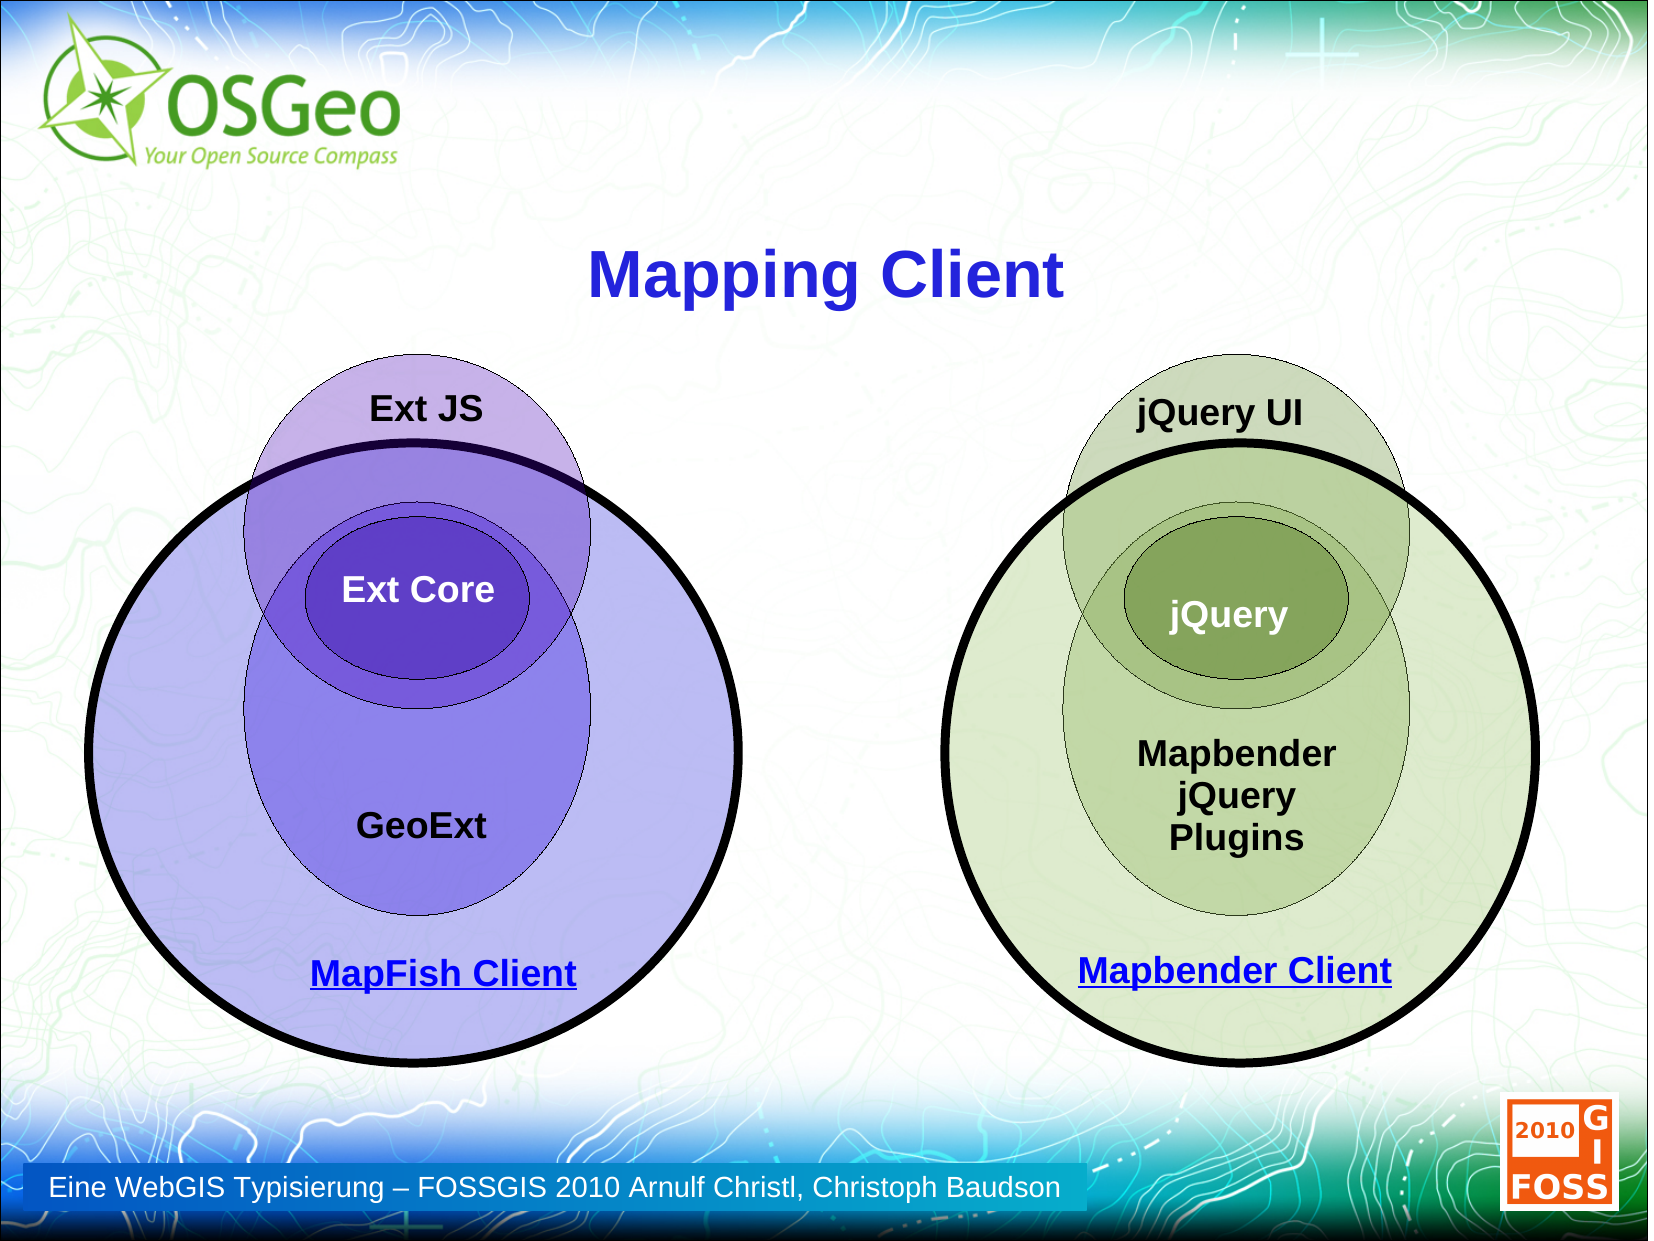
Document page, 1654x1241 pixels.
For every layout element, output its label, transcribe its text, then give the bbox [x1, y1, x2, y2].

text_box [944, 452, 1536, 1064]
text_box [88, 354, 739, 1064]
text_box Mapbender jQuery Plugins [1122, 725, 1352, 886]
text_box MapFish Client [295, 944, 592, 1009]
text_box jQuery [1155, 586, 1329, 650]
text_box jQuery UI [1122, 383, 1329, 507]
text_box Mapbender Client [1062, 942, 1408, 1006]
text_box Ext Core [326, 561, 532, 625]
picture [1, 1, 1647, 1240]
title Mapping Client [82, 98, 1571, 452]
text_box Ext JS [354, 379, 532, 443]
text_box GeoExt [341, 797, 502, 861]
